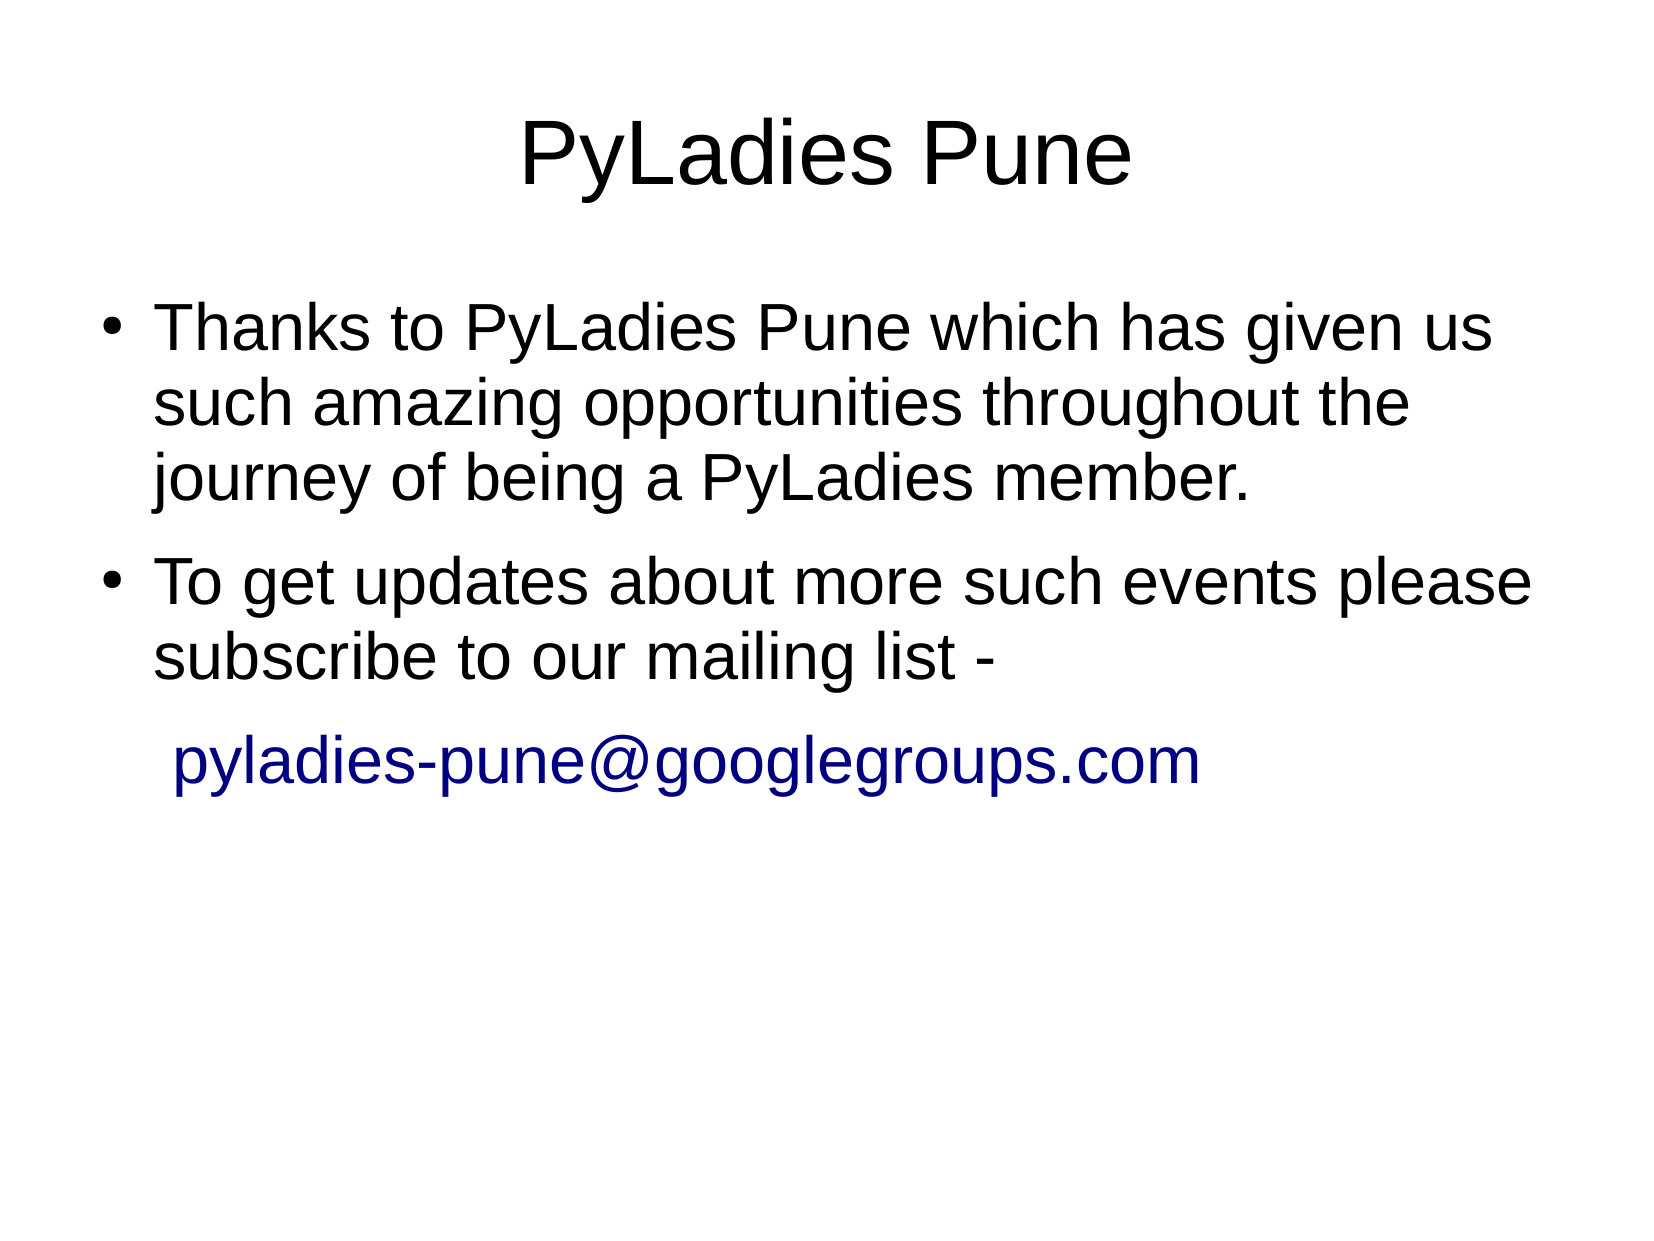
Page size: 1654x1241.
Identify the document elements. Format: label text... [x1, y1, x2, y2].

list Thanks to PyLadies Pune which has given us such amazing opportunities throughout the journey of being a PyLadies member. To get updates about more such events please subscribe to our mailing list - pyladies-pune@googlegroups.com [82, 290, 1571, 1010]
title PyLadies Pune [82, 49, 1571, 257]
